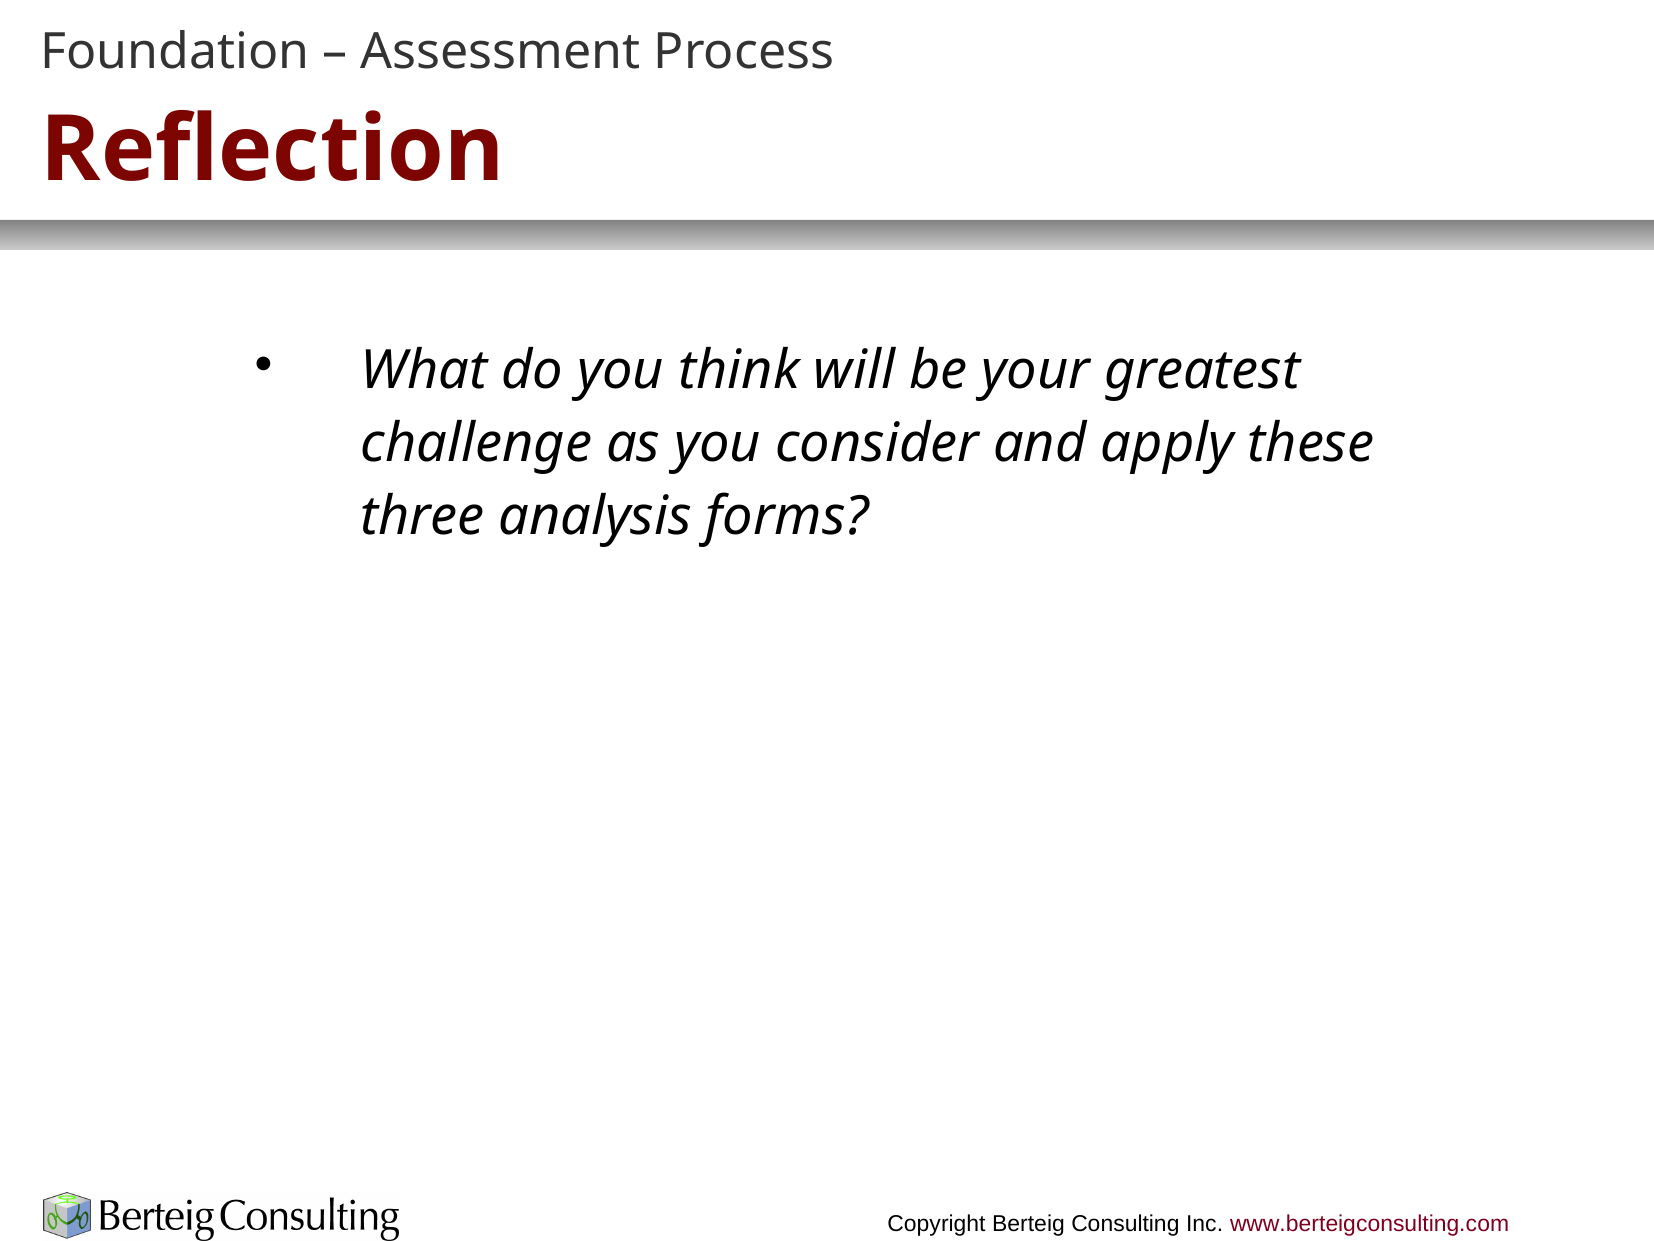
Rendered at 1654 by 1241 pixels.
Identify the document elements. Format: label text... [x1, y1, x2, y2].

text_box [0, 219, 1654, 250]
text_box Copyright Berteig Consulting Inc. www.berteigconsulting.com [887, 1211, 1654, 1237]
list What do you think will be your greatest challenge as you consider and apply these three analysis forms? [38, 251, 1506, 1241]
title Foundation – Assessment Process Reflection [40, 0, 1654, 226]
